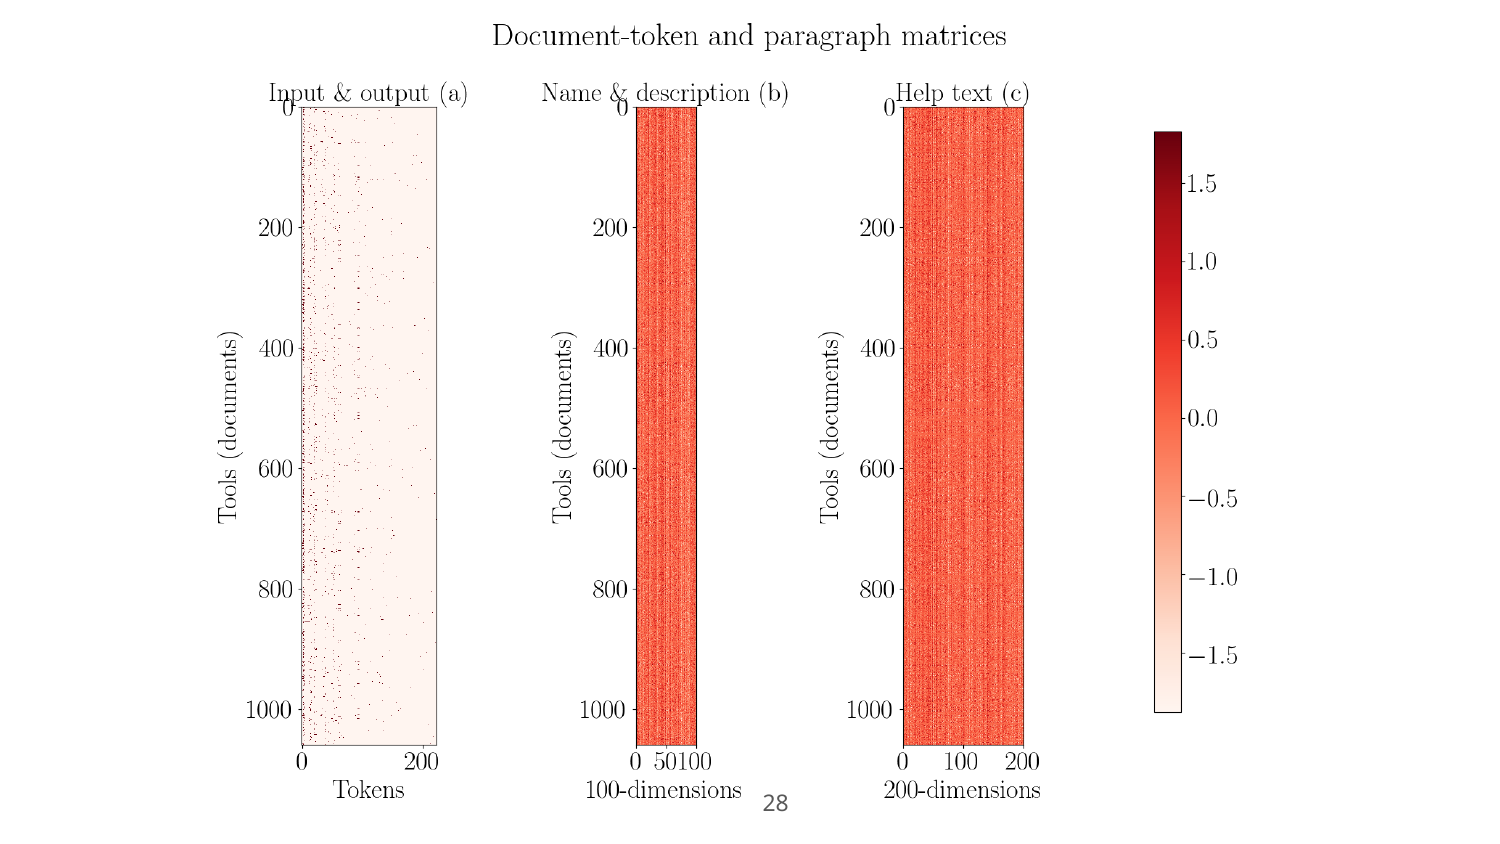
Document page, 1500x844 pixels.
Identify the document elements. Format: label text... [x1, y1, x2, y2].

picture [77, 7, 1423, 836]
slide_number <number> [714, 771, 805, 837]
